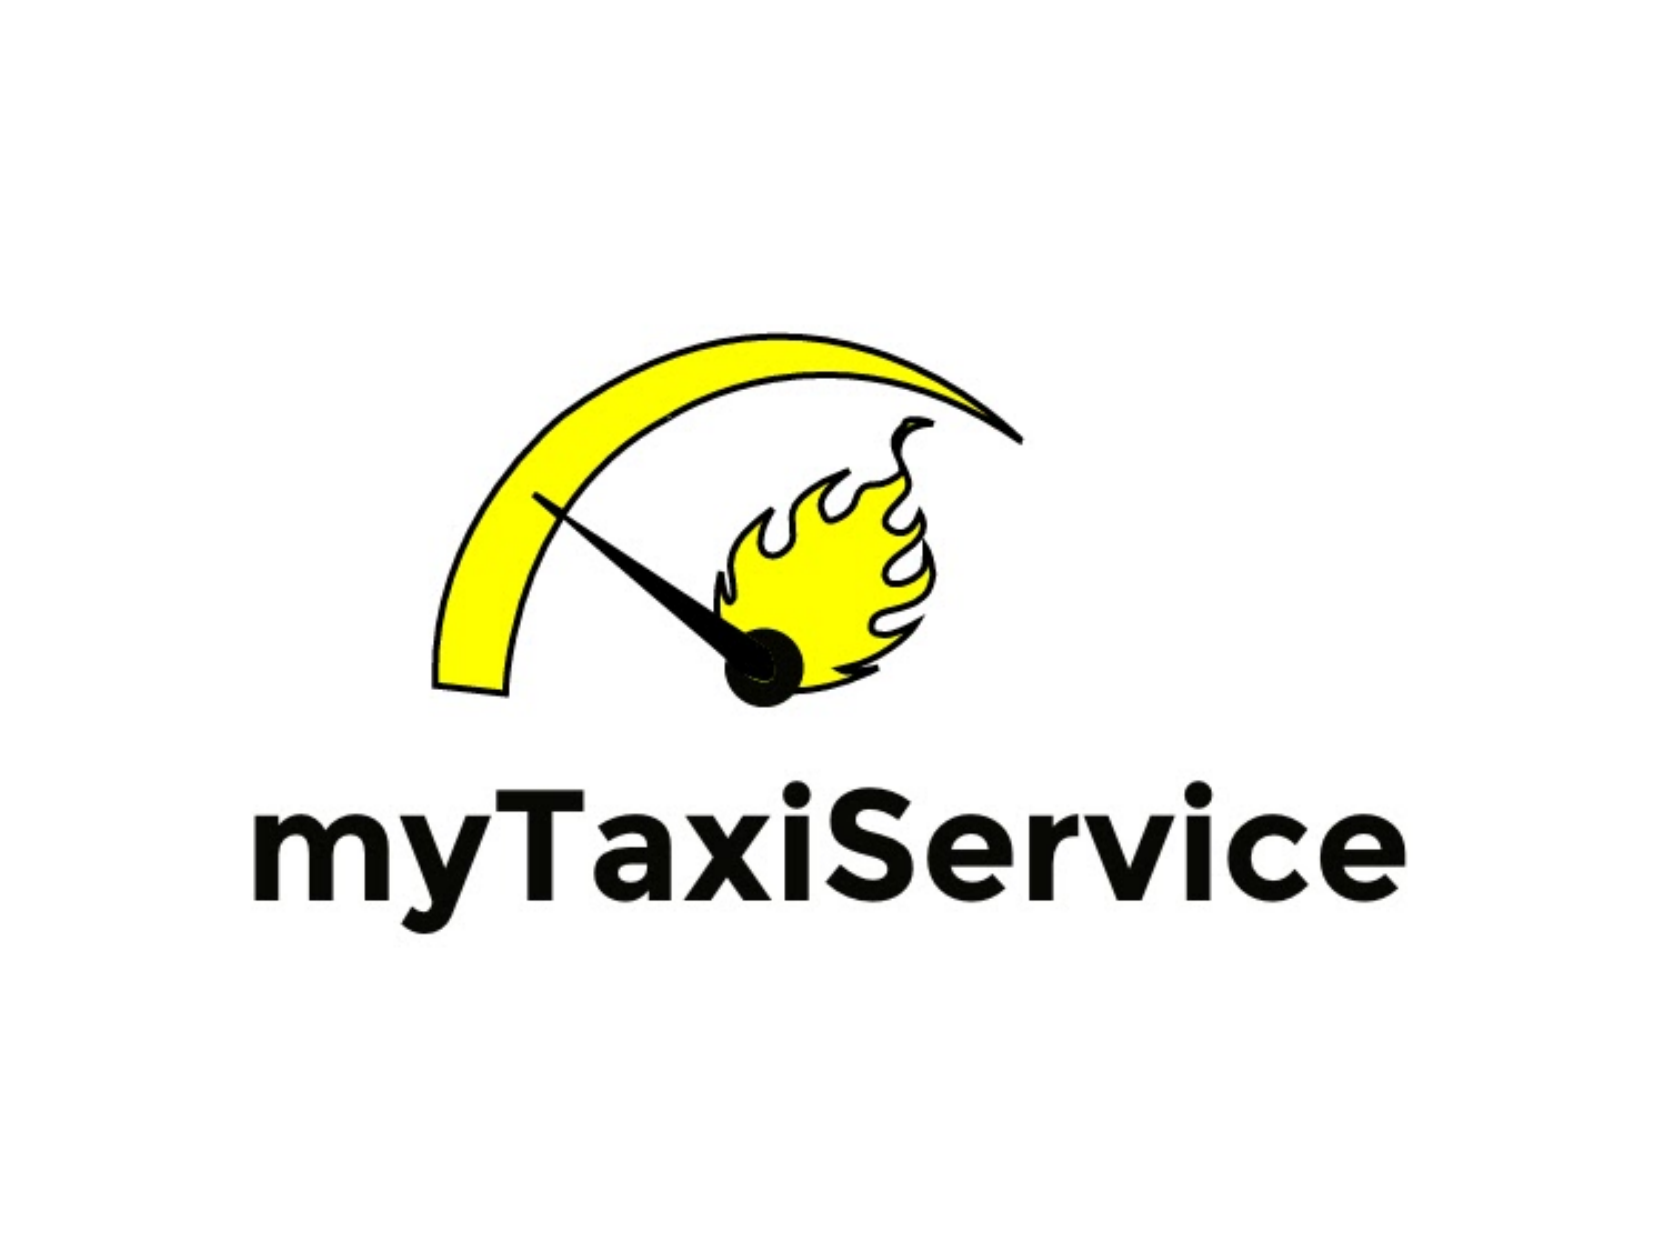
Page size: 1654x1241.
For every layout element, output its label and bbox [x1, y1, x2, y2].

picture [181, 290, 1472, 1010]
